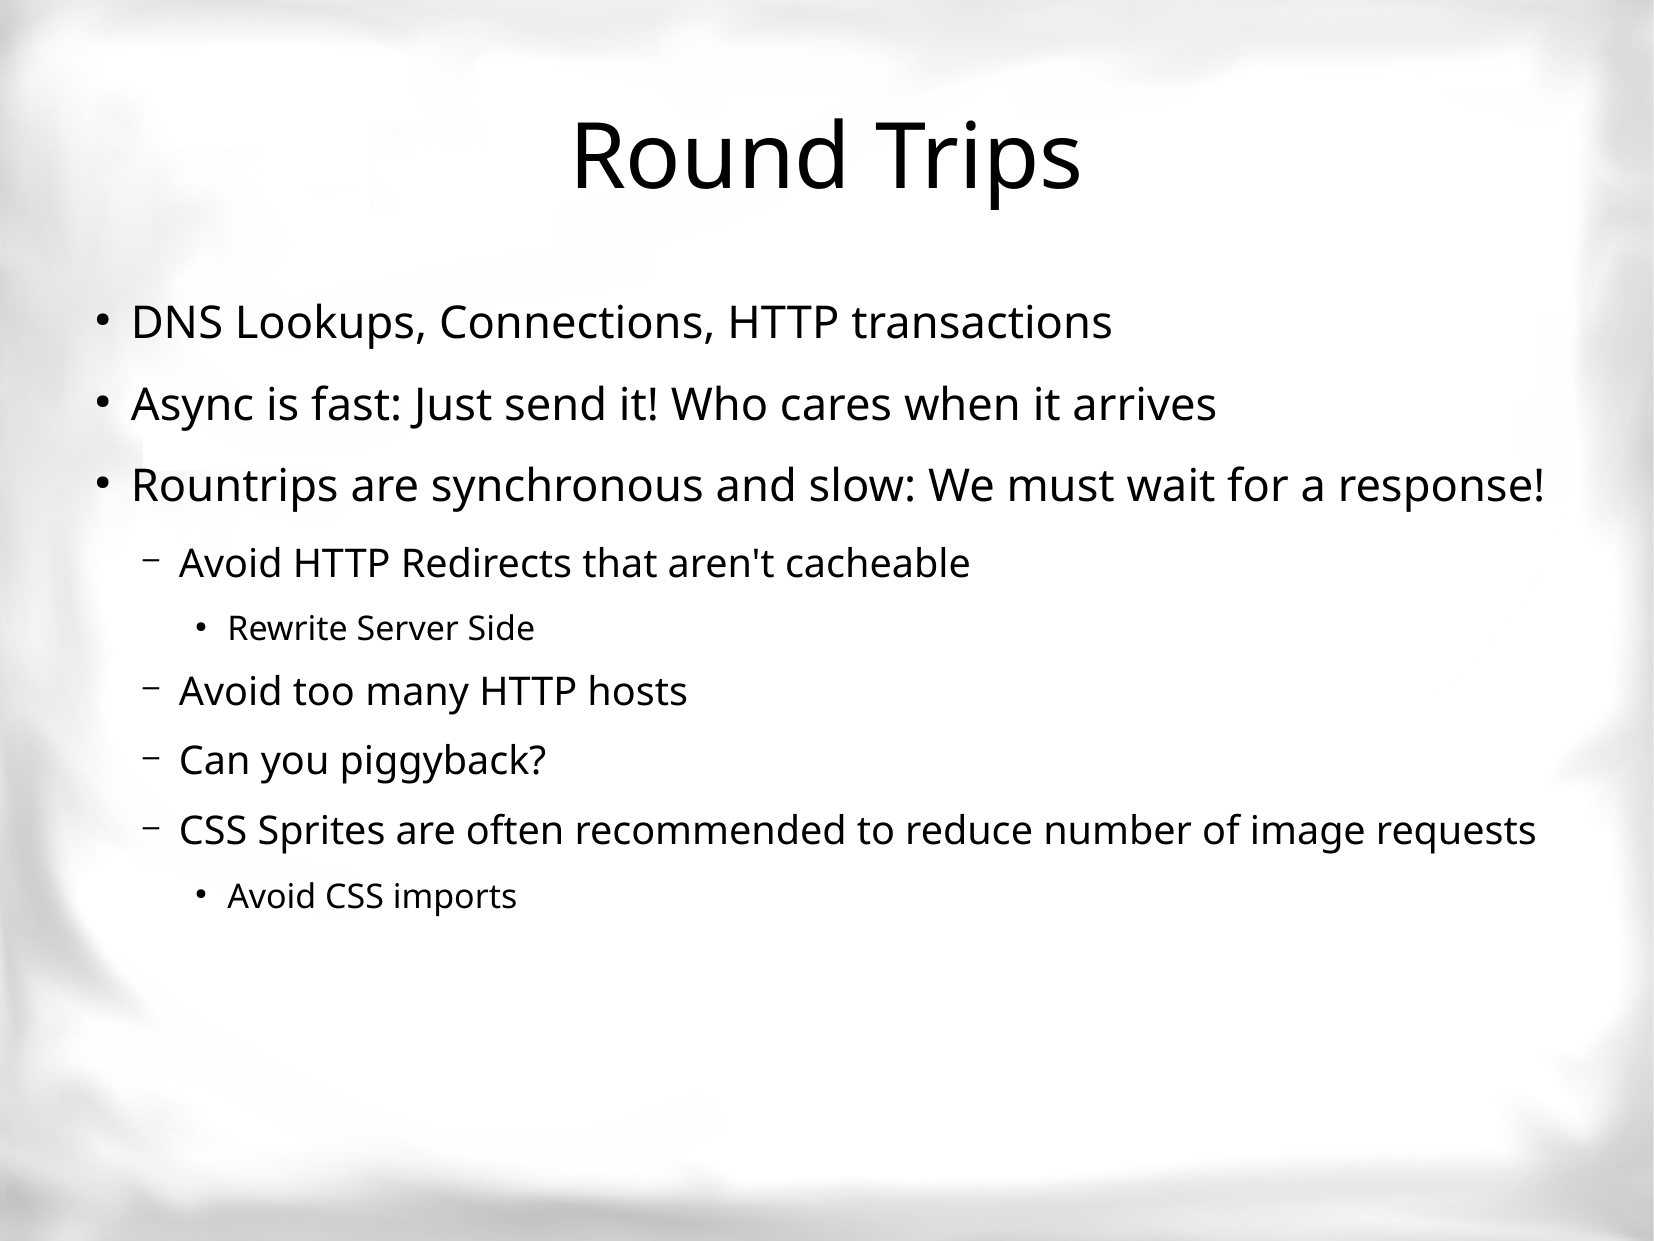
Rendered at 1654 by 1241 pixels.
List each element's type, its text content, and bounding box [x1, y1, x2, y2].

title Round Trips [82, 49, 1571, 257]
picture [0, 0, 1654, 1241]
list DNS Lookups, Connections, HTTP transactions Async is fast: Just send it! Who cares when it arrives Rountrips are synchronous and slow: We must wait for a response! Avoid HTTP Redirects that aren't cacheable Rewrite Server Side Avoid too many HTTP hosts Can you piggyback? CSS Sprites are often recommended to reduce number of image requests Avoid CSS imports [82, 290, 1571, 1010]
